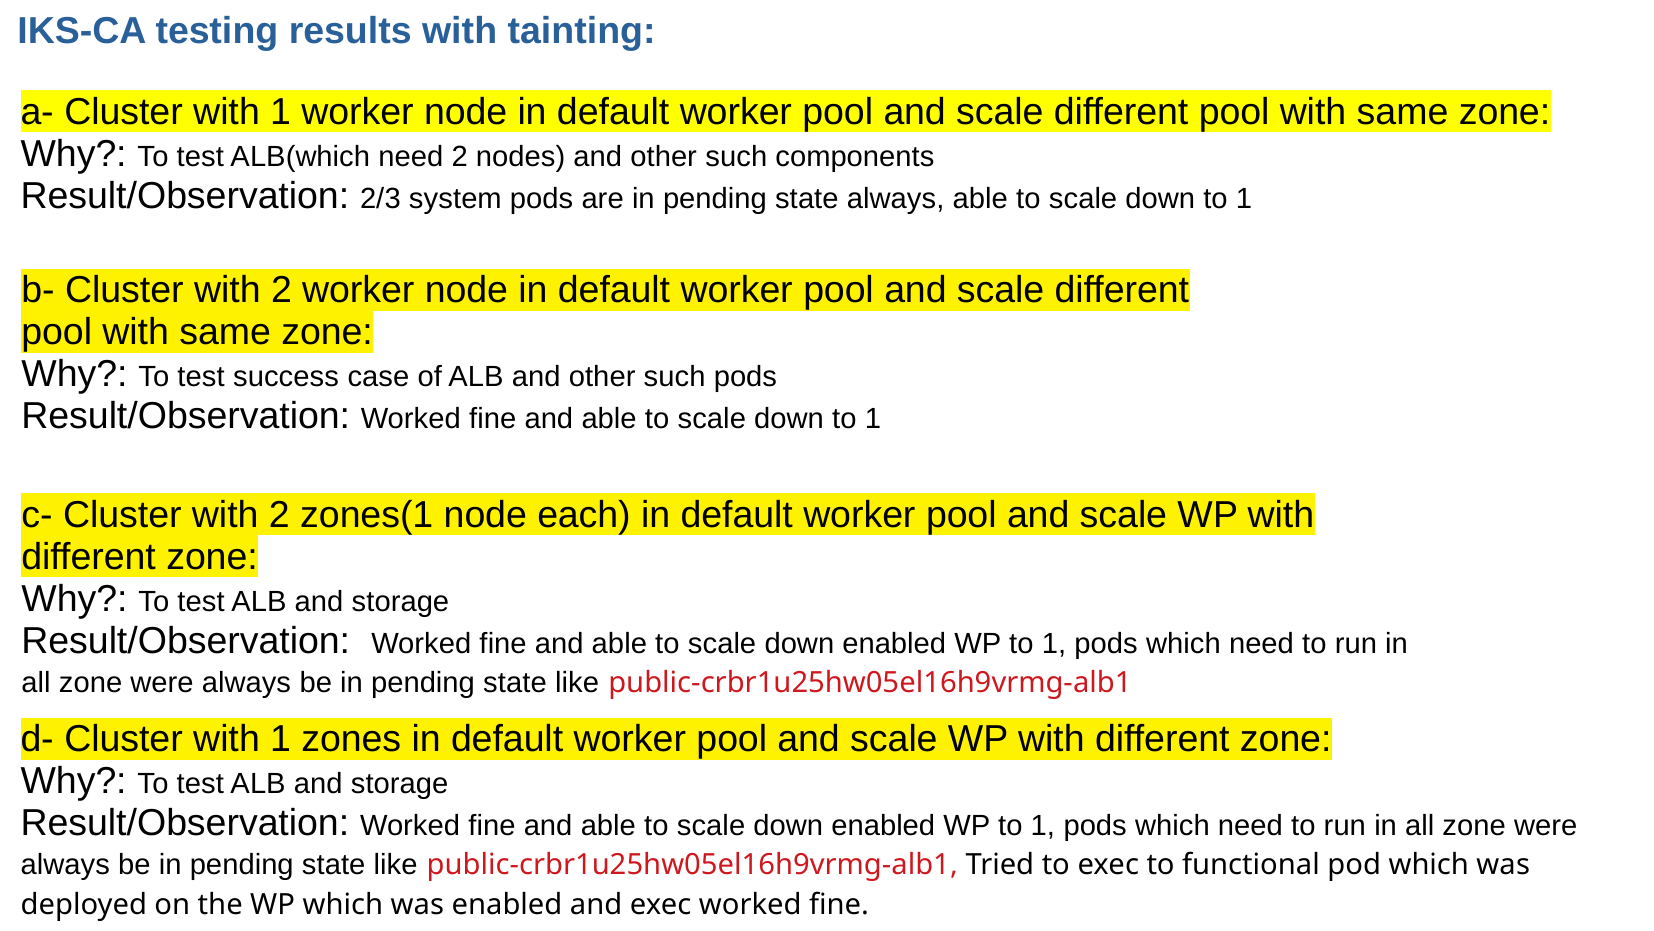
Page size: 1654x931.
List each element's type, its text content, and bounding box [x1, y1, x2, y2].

text_box d- Cluster with 1 zones in default worker pool and scale WP with different zone: Why?: To test ALB and storage Result/Observation: Worked fine and able to scale down enabled WP to 1, pods which need to run in all zone were always be in pending state like public-crbr1u25hw05el16h9vrmg-alb1, Tried to exec to functional pod which was deployed on the WP which was enabled and exec worked fine. [5, 710, 1607, 930]
text_box b- Cluster with 2 worker node in default worker pool and scale different pool with same zone: Why?: To test success case of ALB and other such pods Result/Observation: Worked fine and able to scale down to 1 [6, 261, 1276, 445]
text_box c- Cluster with 2 zones(1 node each) in default worker pool and scale WP with different zone: Why?: To test ALB and storage Result/Observation: Worked fine and able to scale down enabled WP to 1, pods which need to run in all zone were always be in pending state like public-crbr1u25hw05el16h9vrmg-alb1 [6, 485, 1441, 708]
text_box a- Cluster with 1 worker node in default worker pool and scale different pool with same zone: Why?: To test ALB(which need 2 nodes) and other such components Result/Observation: 2/3 system pods are in pending state always, able to scale down to 1 [5, 82, 1566, 224]
text_box IKS-CA testing results with tainting: [2, 2, 682, 60]
